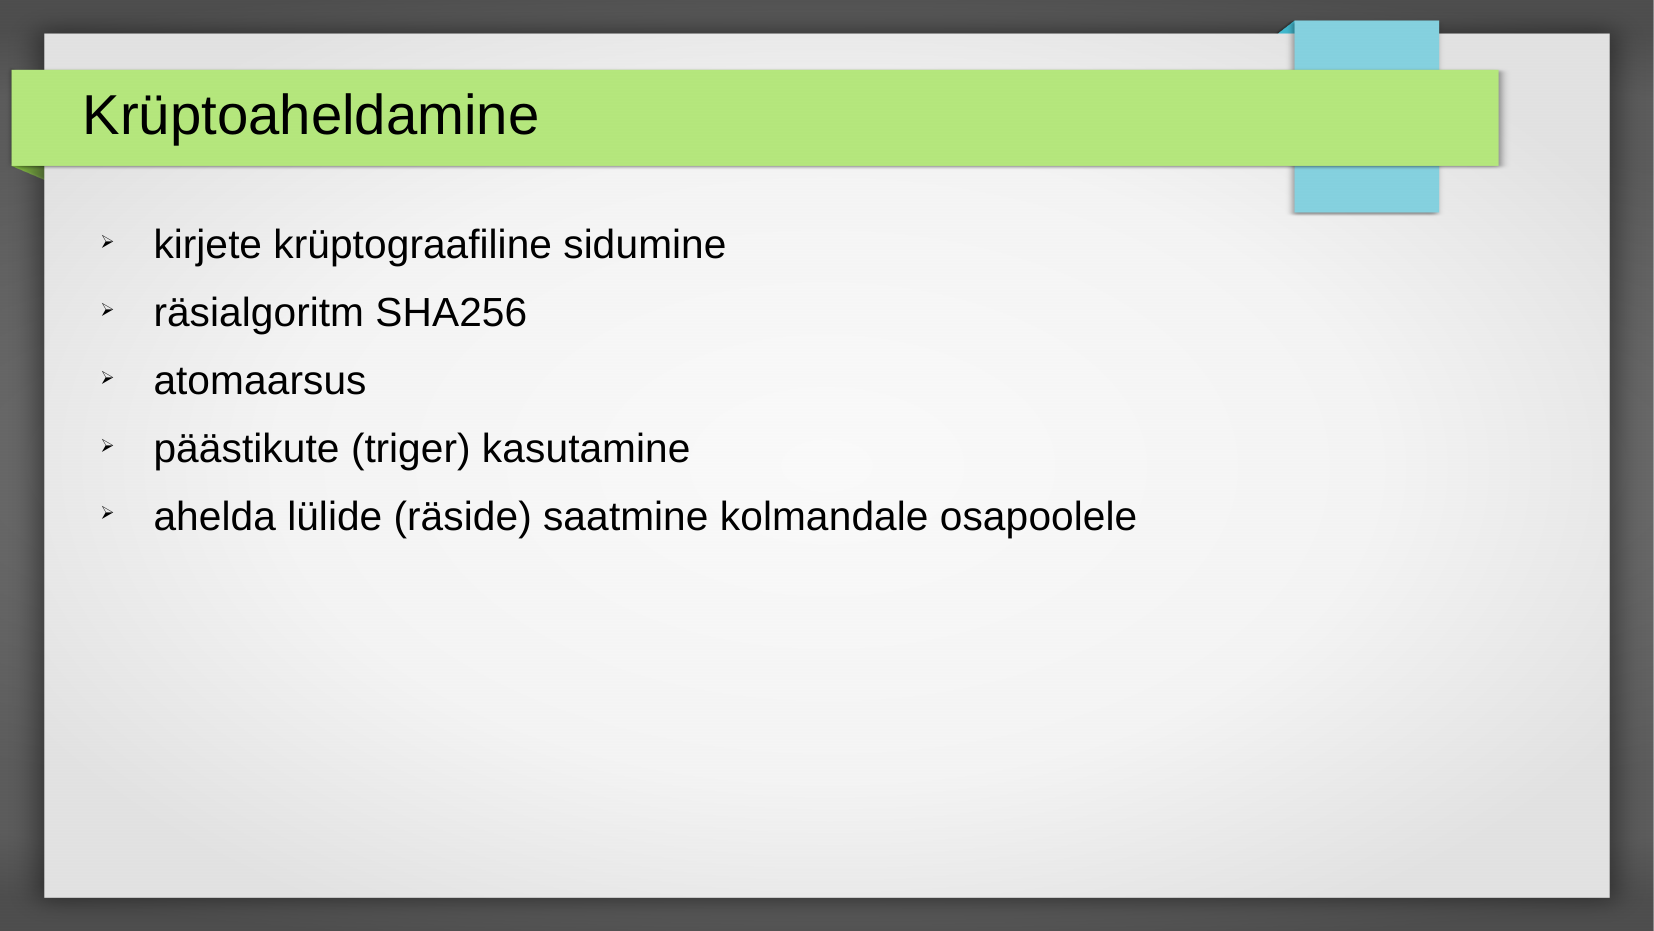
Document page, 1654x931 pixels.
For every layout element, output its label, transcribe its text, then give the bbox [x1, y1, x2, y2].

list kirjete krüptograafiline sidumine räsialgoritm SHA256 atomaarsus päästikute (triger) kasutamine ahelda lülide (räside) saatmine kolmandale osapoolele [82, 221, 1571, 750]
title Krüptoaheldamine [82, 70, 1264, 160]
picture [0, 0, 1654, 931]
